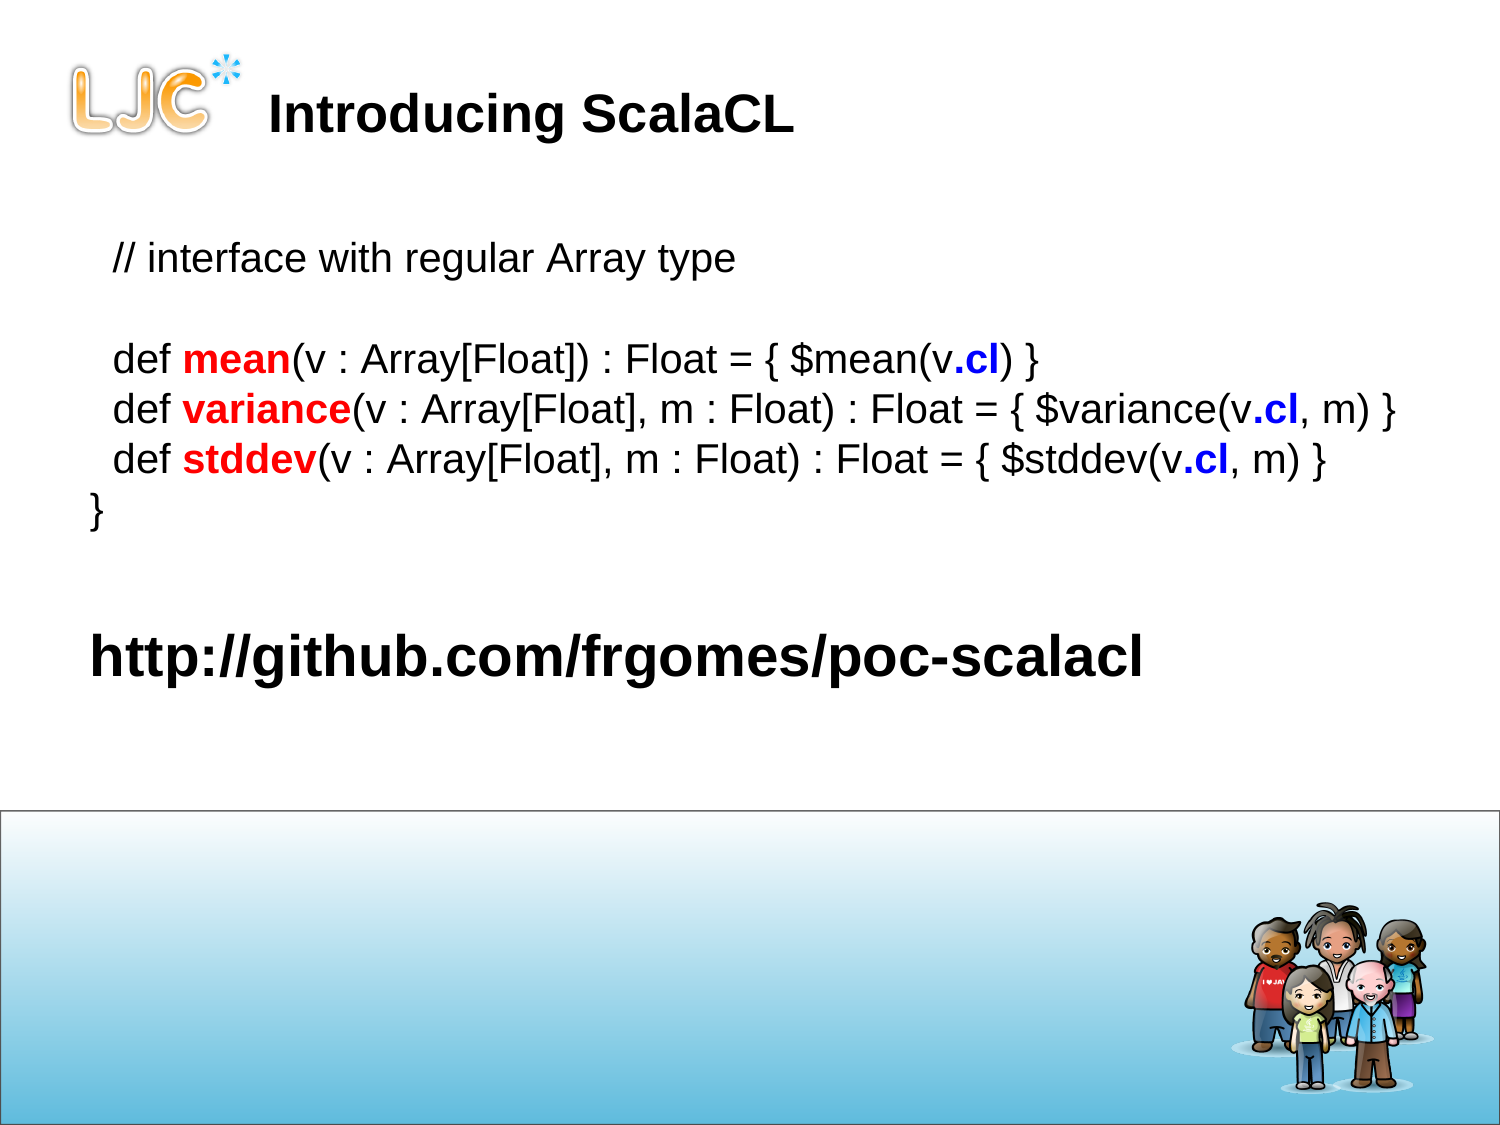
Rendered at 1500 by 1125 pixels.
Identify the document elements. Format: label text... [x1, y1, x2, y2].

picture [53, 43, 254, 143]
list // interface with regular Array type def mean(v : Array[Float]) : Float = { $mean(v.cl) } def variance(v : Array[Float], m : Float) : Float = { $variance(v.cl, m) } def stddev(v : Array[Float], m : Float) : Float = { $stddev(v.cl, m) } } http://github.com/frgomes/poc-scalacl [75, 223, 1418, 1093]
title Introducing ScalaCL [253, 45, 1425, 176]
picture [1220, 892, 1458, 1100]
